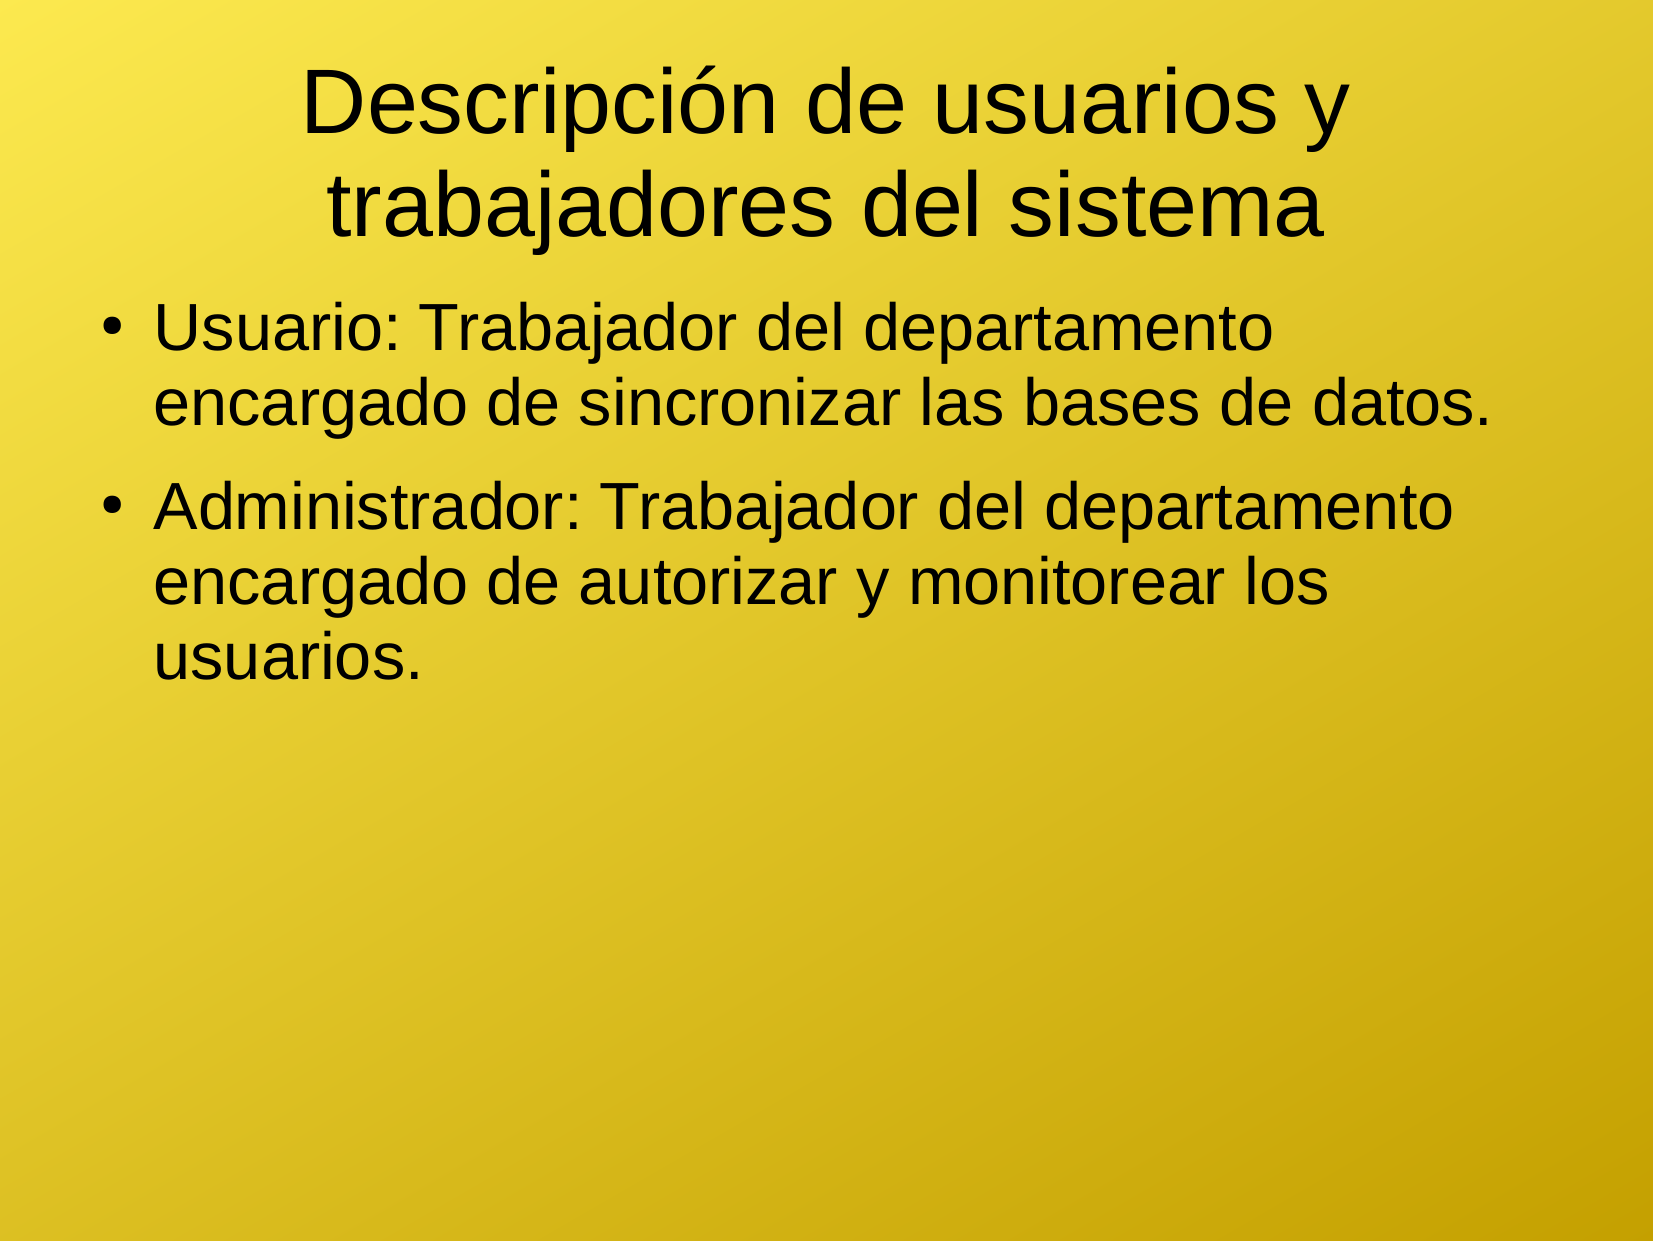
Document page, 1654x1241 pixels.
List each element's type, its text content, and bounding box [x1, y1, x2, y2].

list Usuario: Trabajador del departamento encargado de sincronizar las bases de datos. Administrador: Trabajador del departamento encargado de autorizar y monitorear los usuarios. [82, 290, 1571, 1010]
title Descripción de usuarios y trabajadores del sistema [82, 49, 1571, 257]
